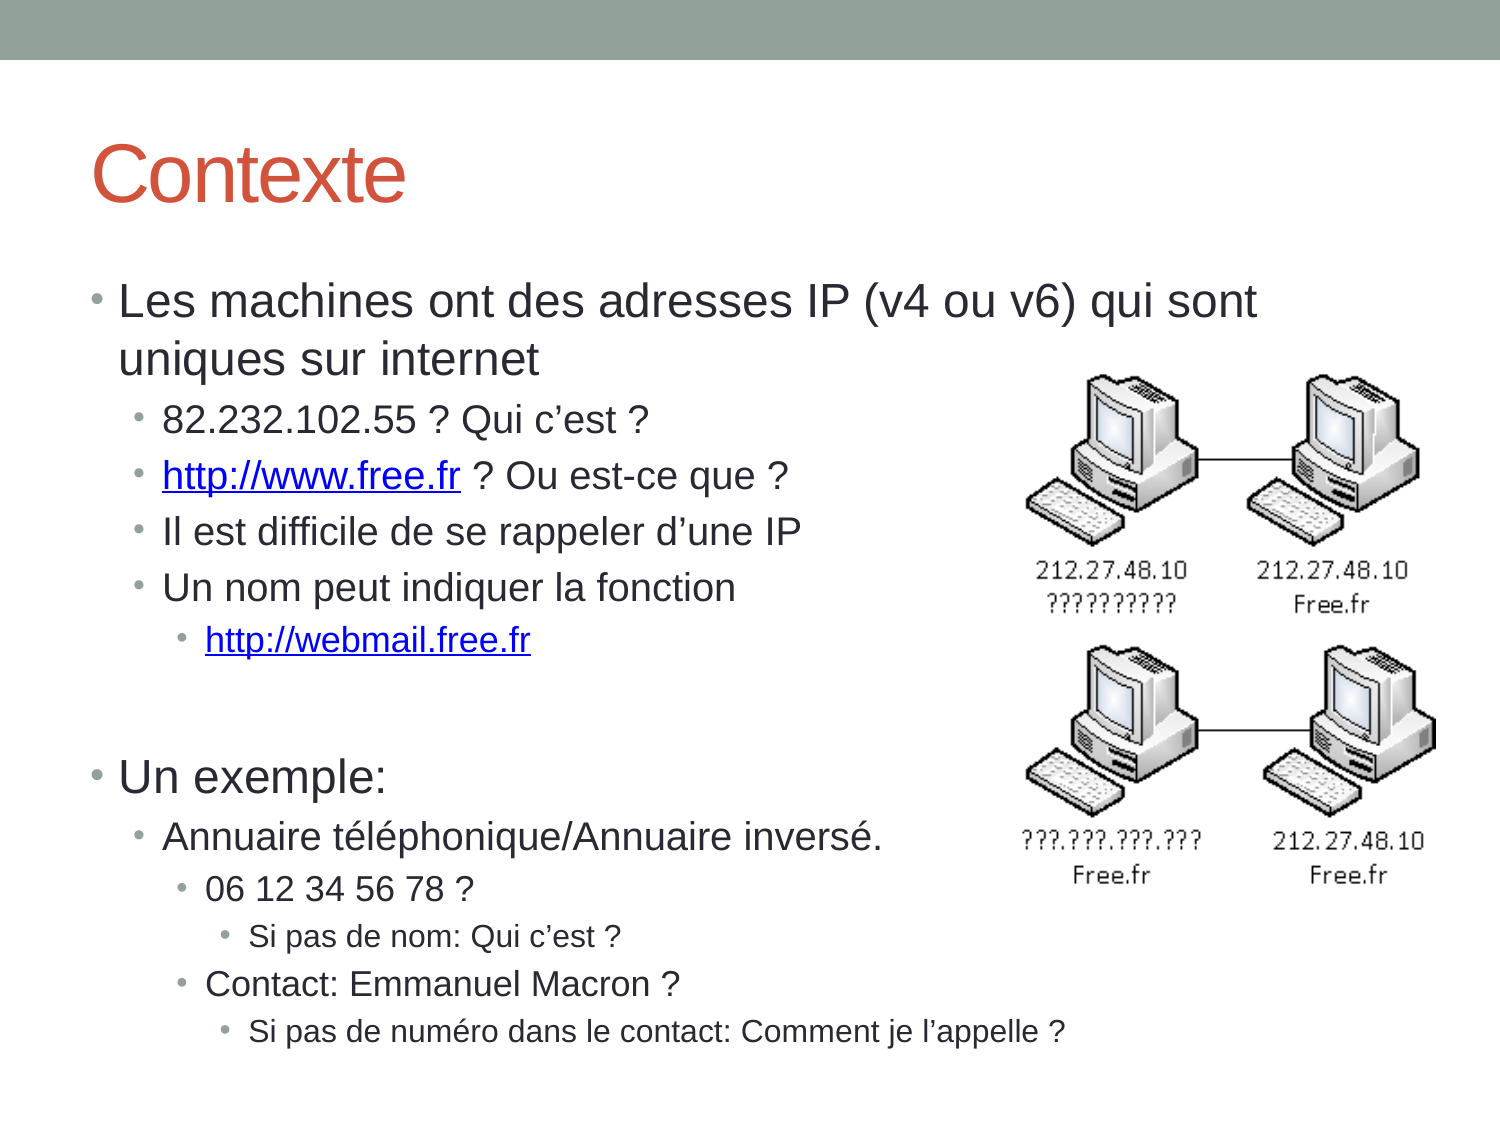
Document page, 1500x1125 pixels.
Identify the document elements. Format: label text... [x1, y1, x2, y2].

list Les machines ont des adresses IP (v4 ou v6) qui sont uniques sur internet 82.232.102.55 ? Qui c’est ? http://www.free.fr ? Ou est-ce que ? Il est difficile de se rappeler d’une IP Un nom peut indiquer la fonction http://webmail.free.fr Un exemple: Annuaire téléphonique/Annuaire inversé. 06 12 34 56 78 ? Si pas de nom: Qui c’est ? Contact: Emmanuel Macron ? Si pas de numéro dans le contact: Comment je l’appelle ? [75, 262, 1425, 1063]
title Contexte [75, 87, 1425, 250]
picture [1021, 373, 1436, 893]
